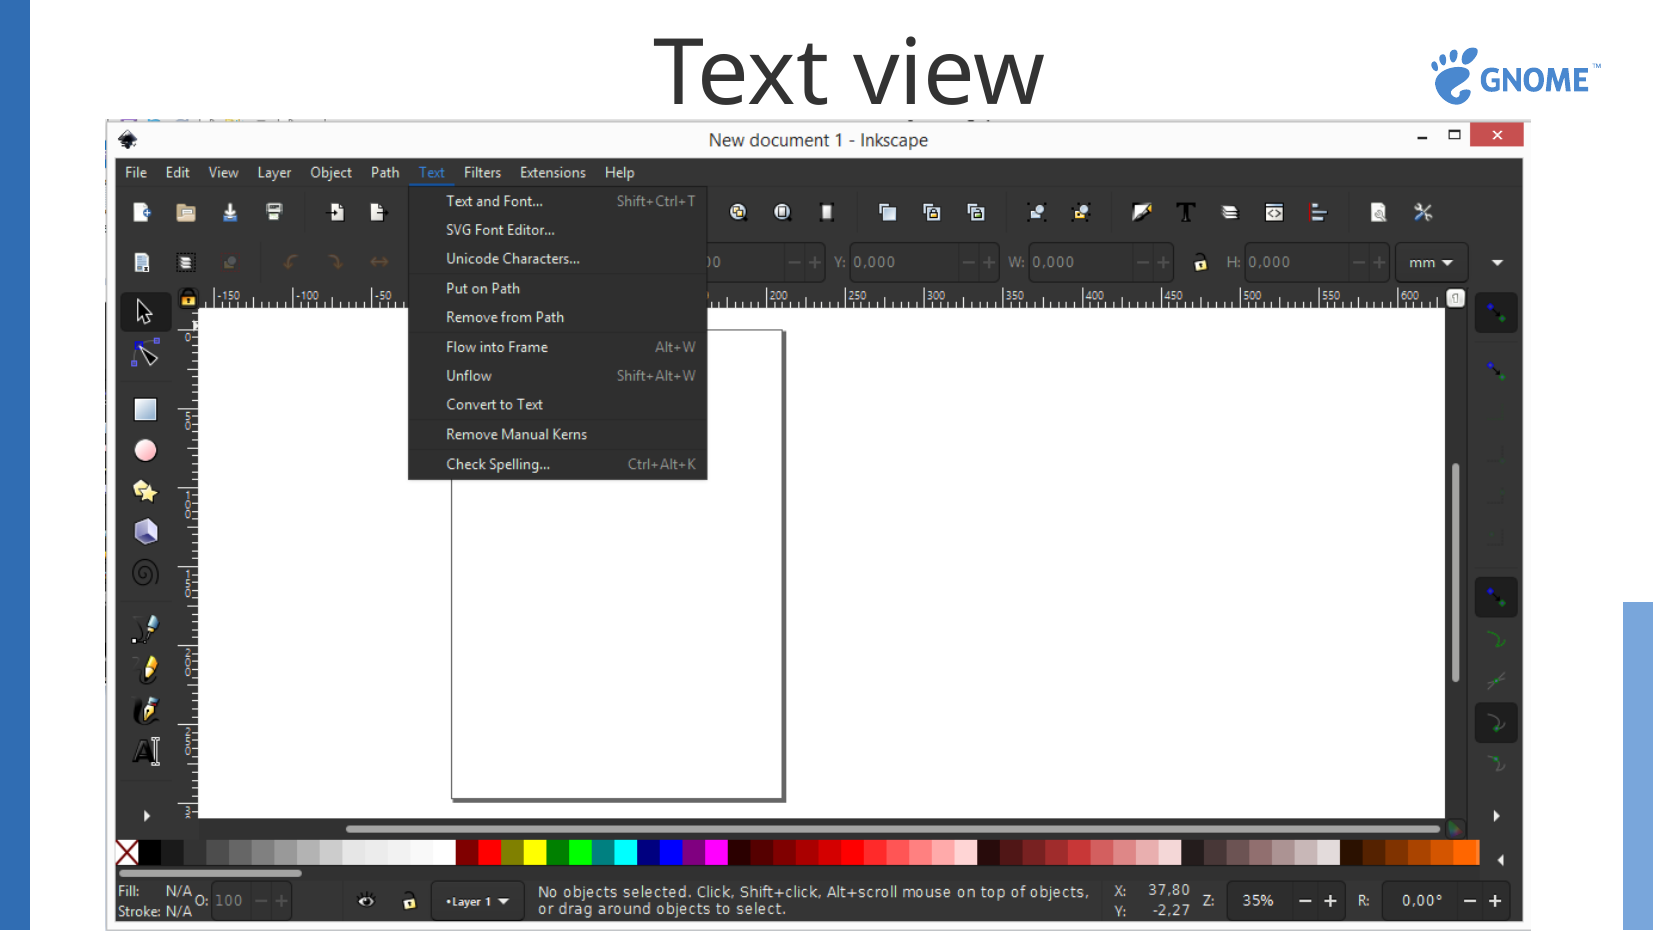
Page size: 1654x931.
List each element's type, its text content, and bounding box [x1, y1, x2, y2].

picture [105, 119, 1531, 931]
title Text view [514, 0, 1186, 119]
